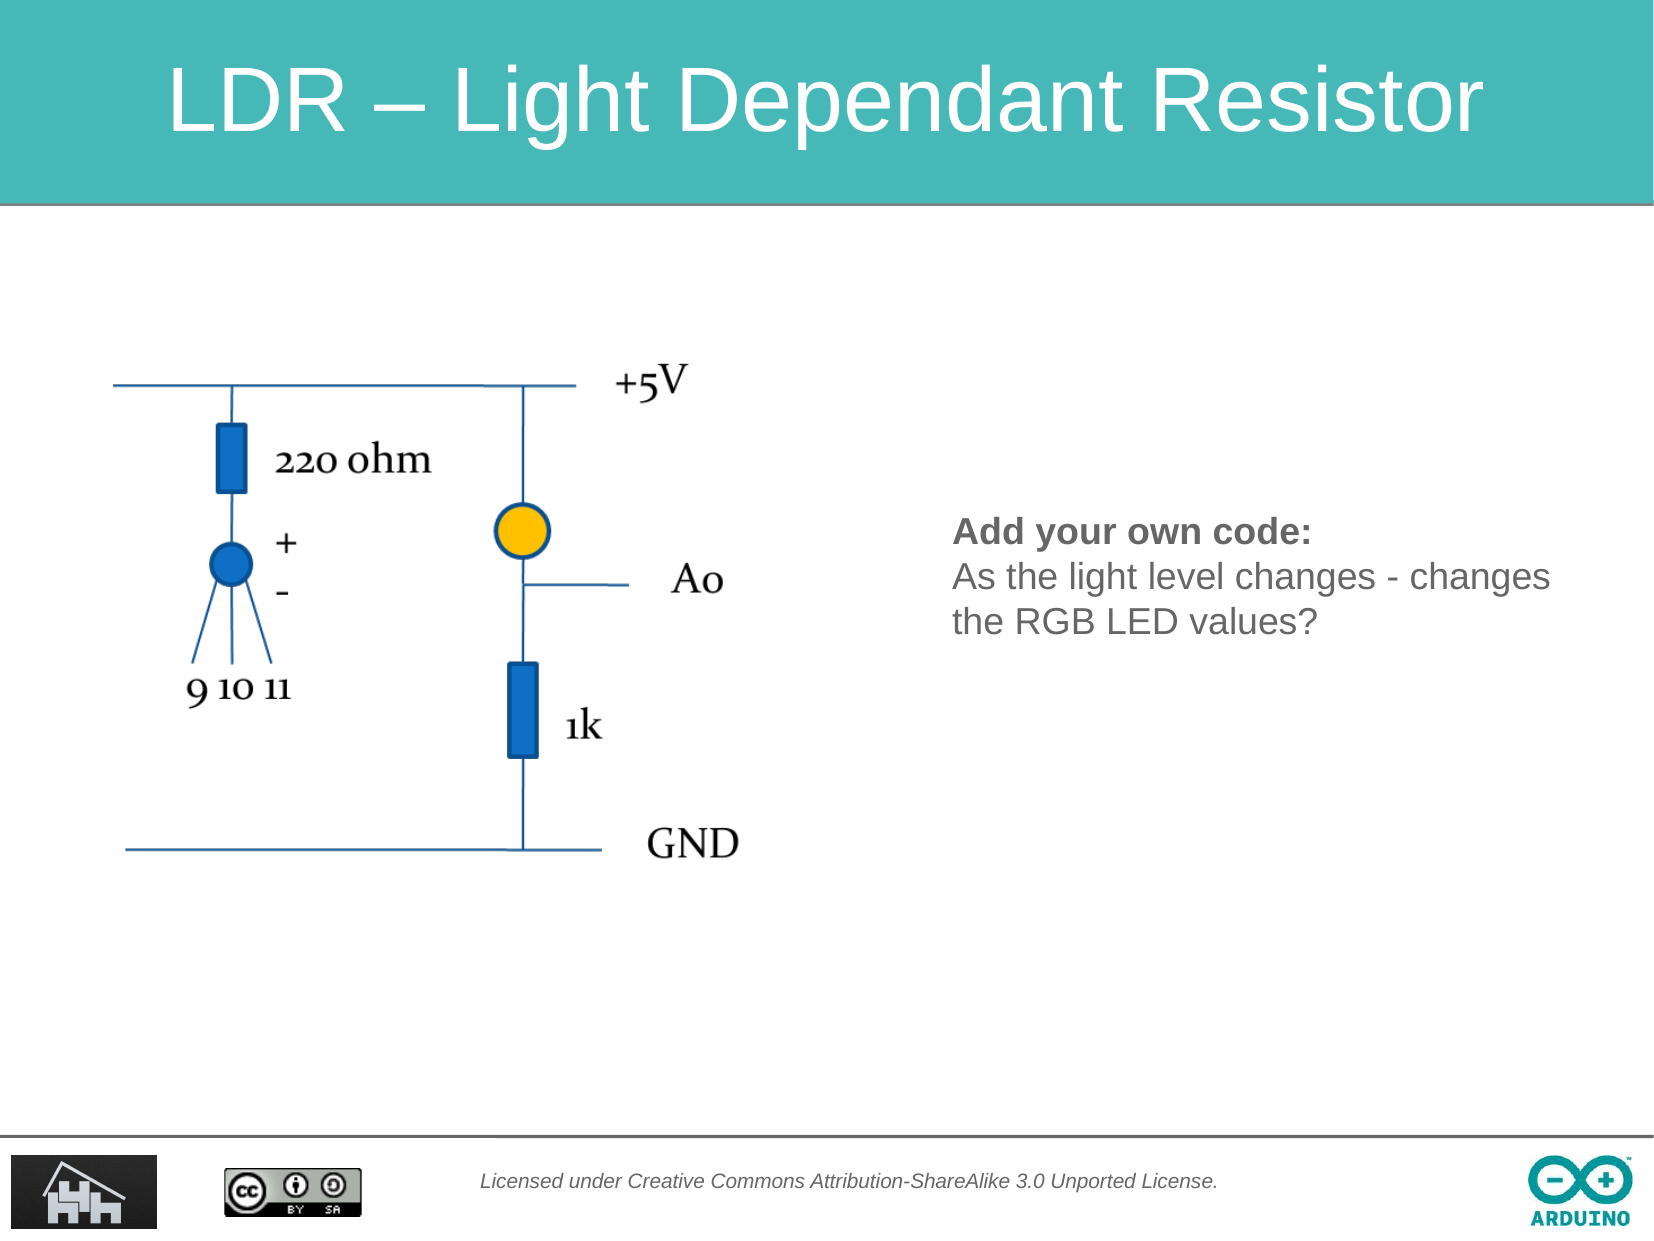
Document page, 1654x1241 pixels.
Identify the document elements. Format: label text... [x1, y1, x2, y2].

picture [224, 1168, 362, 1217]
title LDR – Light Dependant Resistor [0, 0, 1654, 204]
picture [1498, 1149, 1654, 1233]
picture [11, 1155, 157, 1229]
text_box Add your own code: As the light level changes - changes the RGB LED values? [937, 492, 1627, 774]
picture [112, 339, 768, 879]
